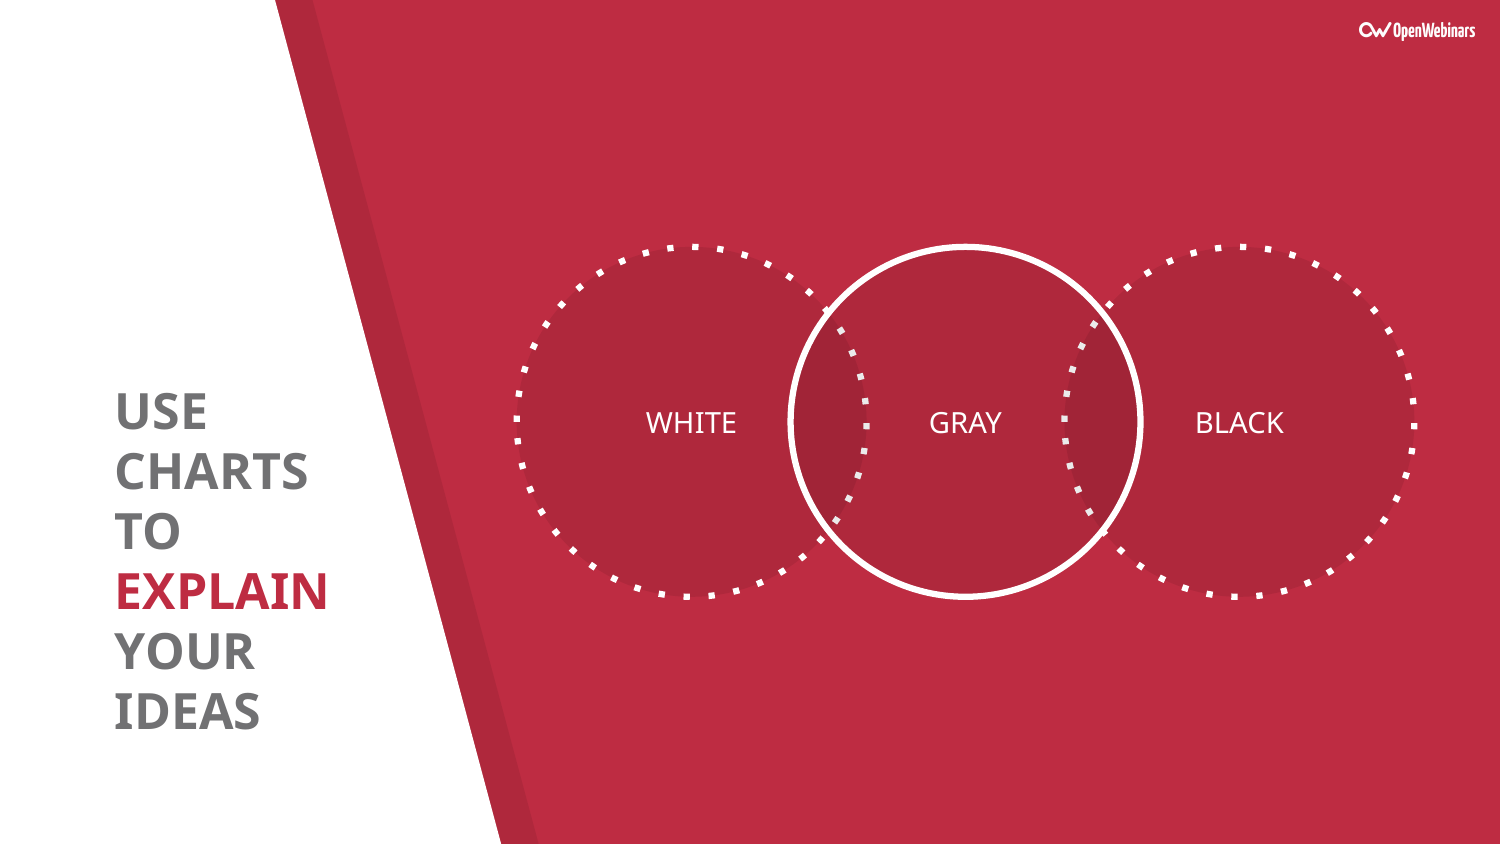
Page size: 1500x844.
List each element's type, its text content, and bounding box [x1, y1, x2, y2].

text_box GRAY [790, 246, 1141, 597]
title USE CHARTS TO EXPLAIN YOUR IDEAS [100, 675, 365, 755]
text_box BLACK [1103, 246, 1415, 597]
text_box WHITE [516, 246, 828, 597]
picture [1359, 22, 1475, 41]
